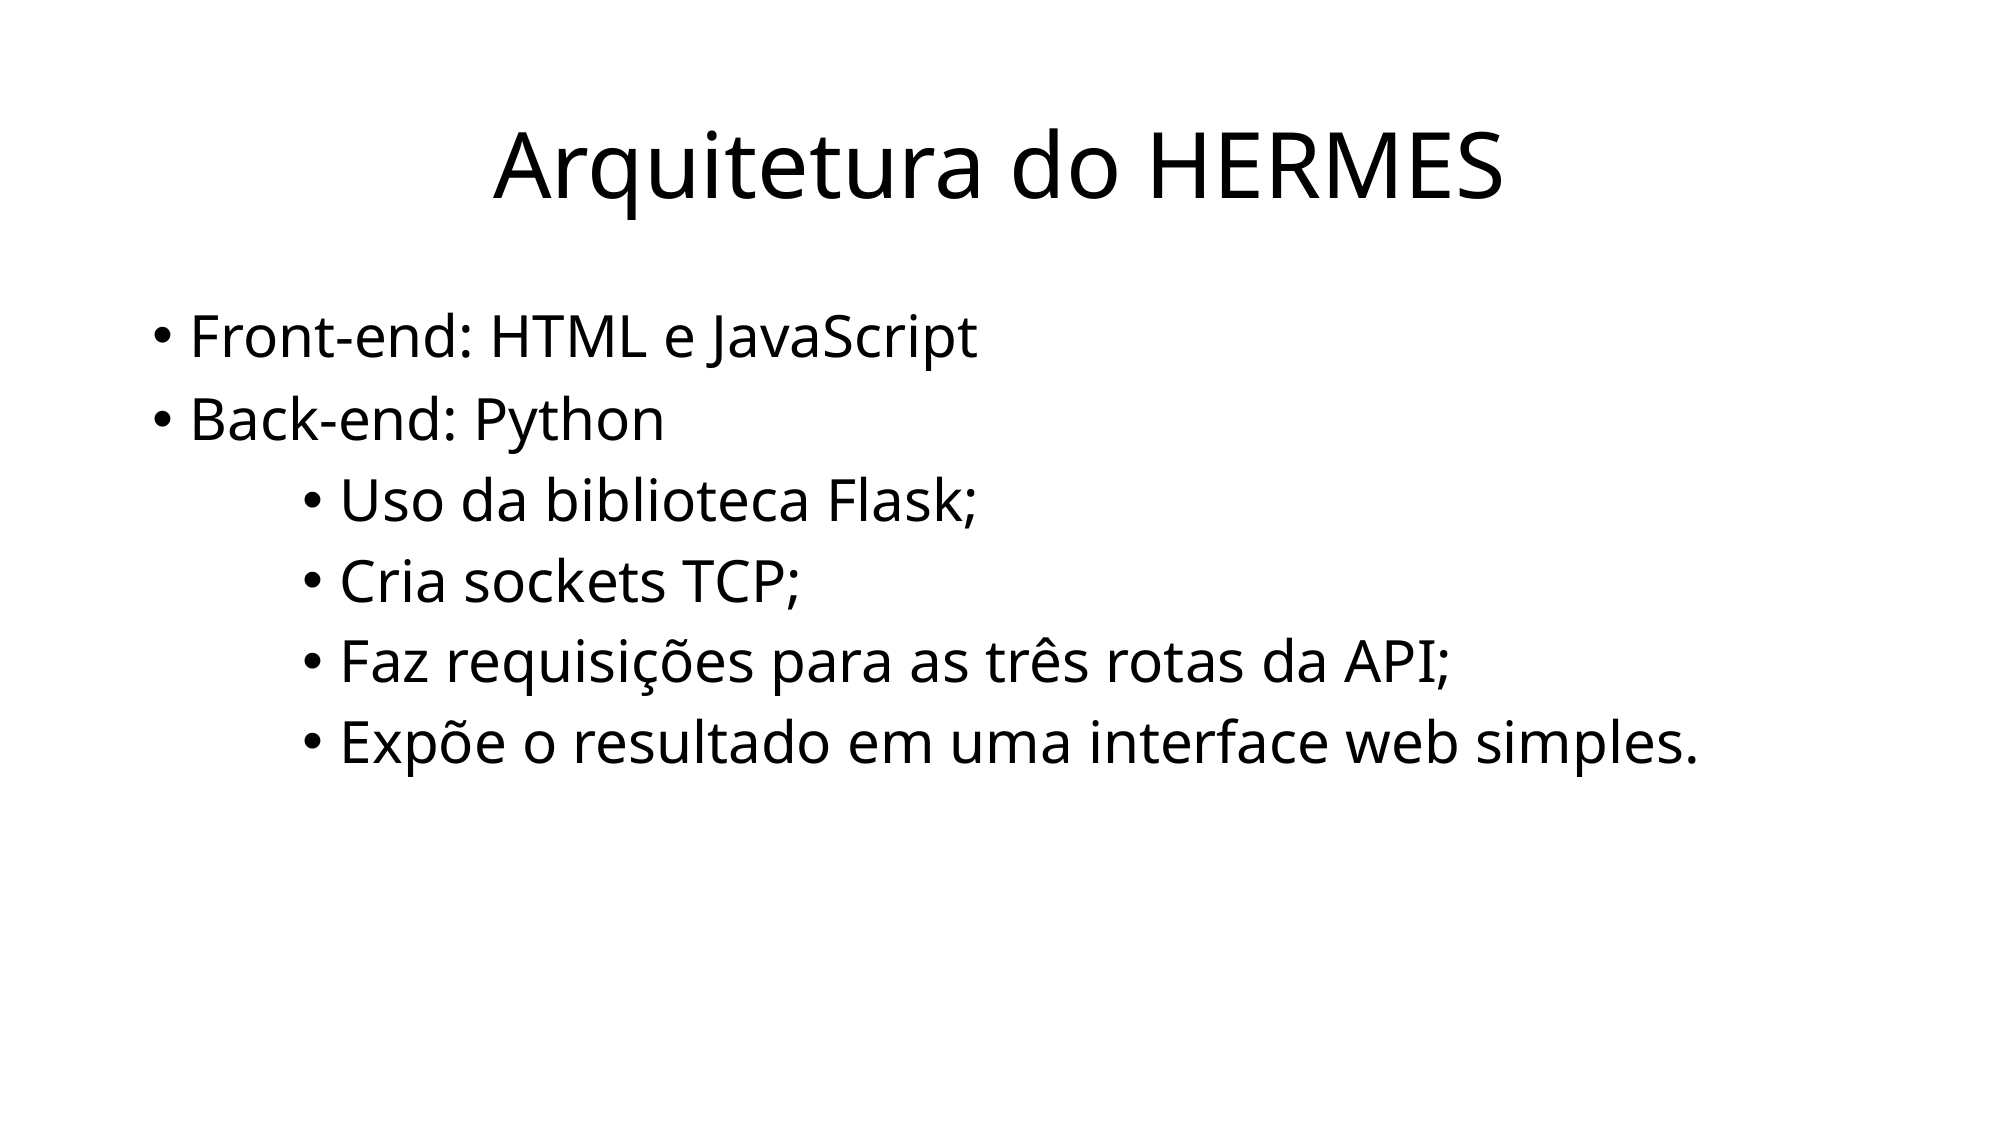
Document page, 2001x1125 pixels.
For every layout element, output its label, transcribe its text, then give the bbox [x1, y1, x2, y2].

list Front-end: HTML e JavaScript Back-end: Python Uso da biblioteca Flask; Cria sockets TCP; Faz requisições para as três rotas da API; Expõe o resultado em uma interface web simples. [137, 299, 1863, 1014]
title Arquitetura do HERMES [137, 59, 1863, 278]
